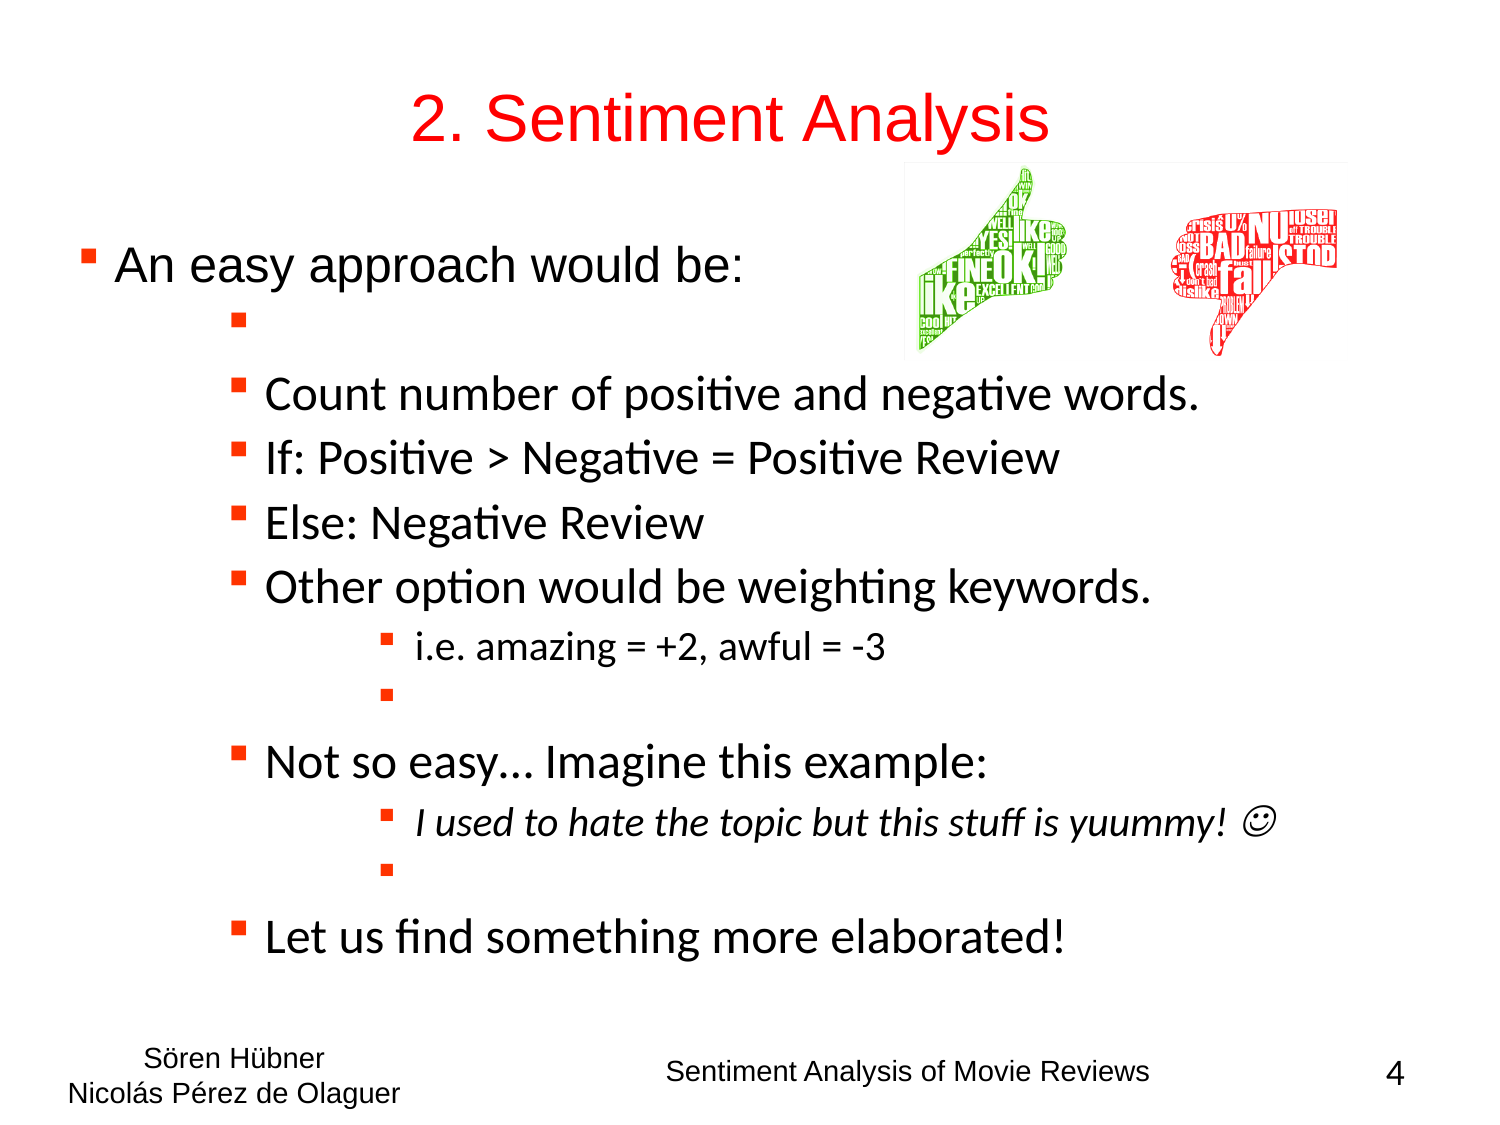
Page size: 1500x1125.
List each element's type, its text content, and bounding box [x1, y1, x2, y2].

text_box Sören Hübner Nicolás Pérez de Olaguer [23, 1031, 446, 1110]
text_box 4 [1371, 1031, 1481, 1110]
title 2. Sentiment Analysis [24, 24, 1438, 163]
list An easy approach would be: Count number of positive and negative words. If: Positive > Negative = Positive Review Else: Negative Review Other option would be weighting keywords. i.e. amazing = +2, awful = -3 Not so easy… Imagine this example: I used to hate the topic but this stuff is yuummy!  Let us find something more elaborated! [62, 224, 1475, 1025]
text_box Sentiment Analysis of Movie Reviews [468, 1031, 1348, 1110]
picture [904, 162, 1348, 361]
